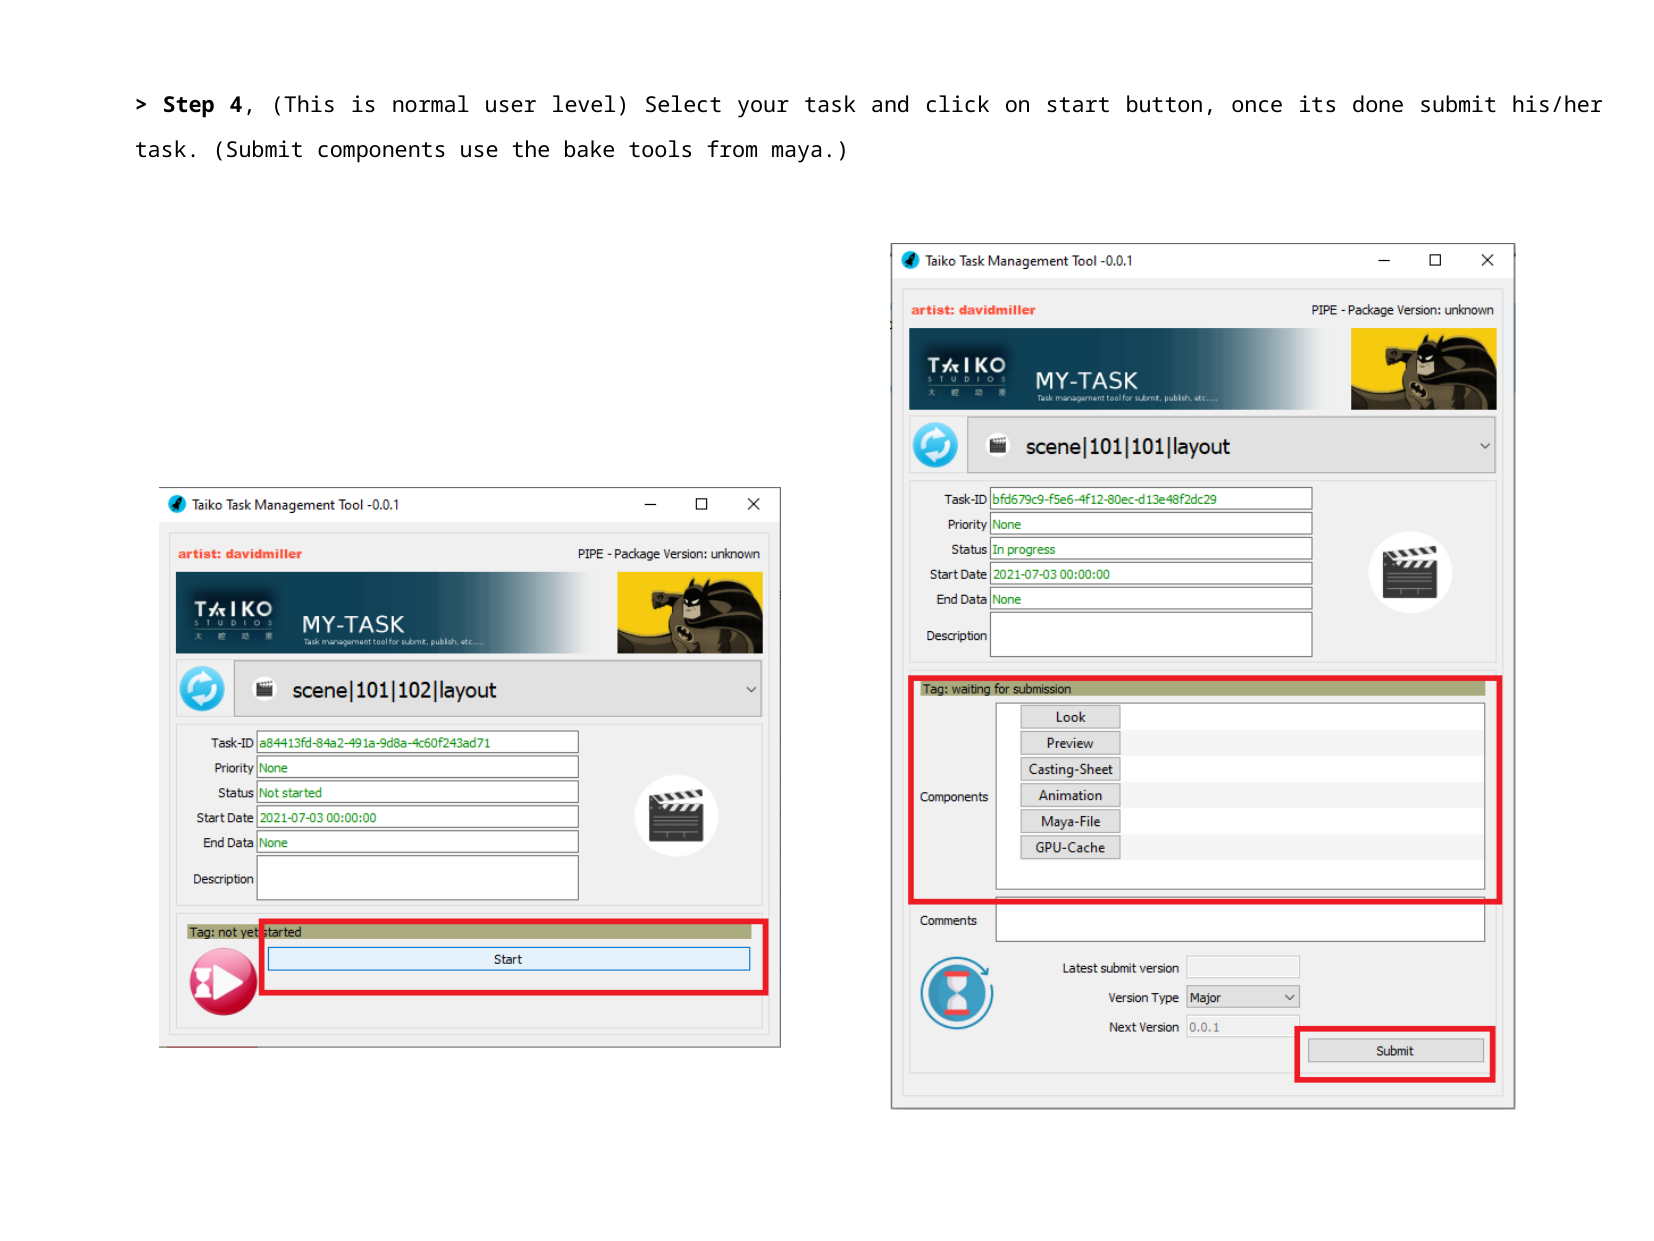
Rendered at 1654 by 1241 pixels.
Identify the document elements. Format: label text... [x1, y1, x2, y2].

picture [159, 487, 781, 1051]
text_box > Step 4, (This is normal user level) Select your task and click on start button, once its done submit his/her task. (Submit components use the bake tools from maya.) [120, 67, 1621, 187]
picture [890, 243, 1516, 1111]
